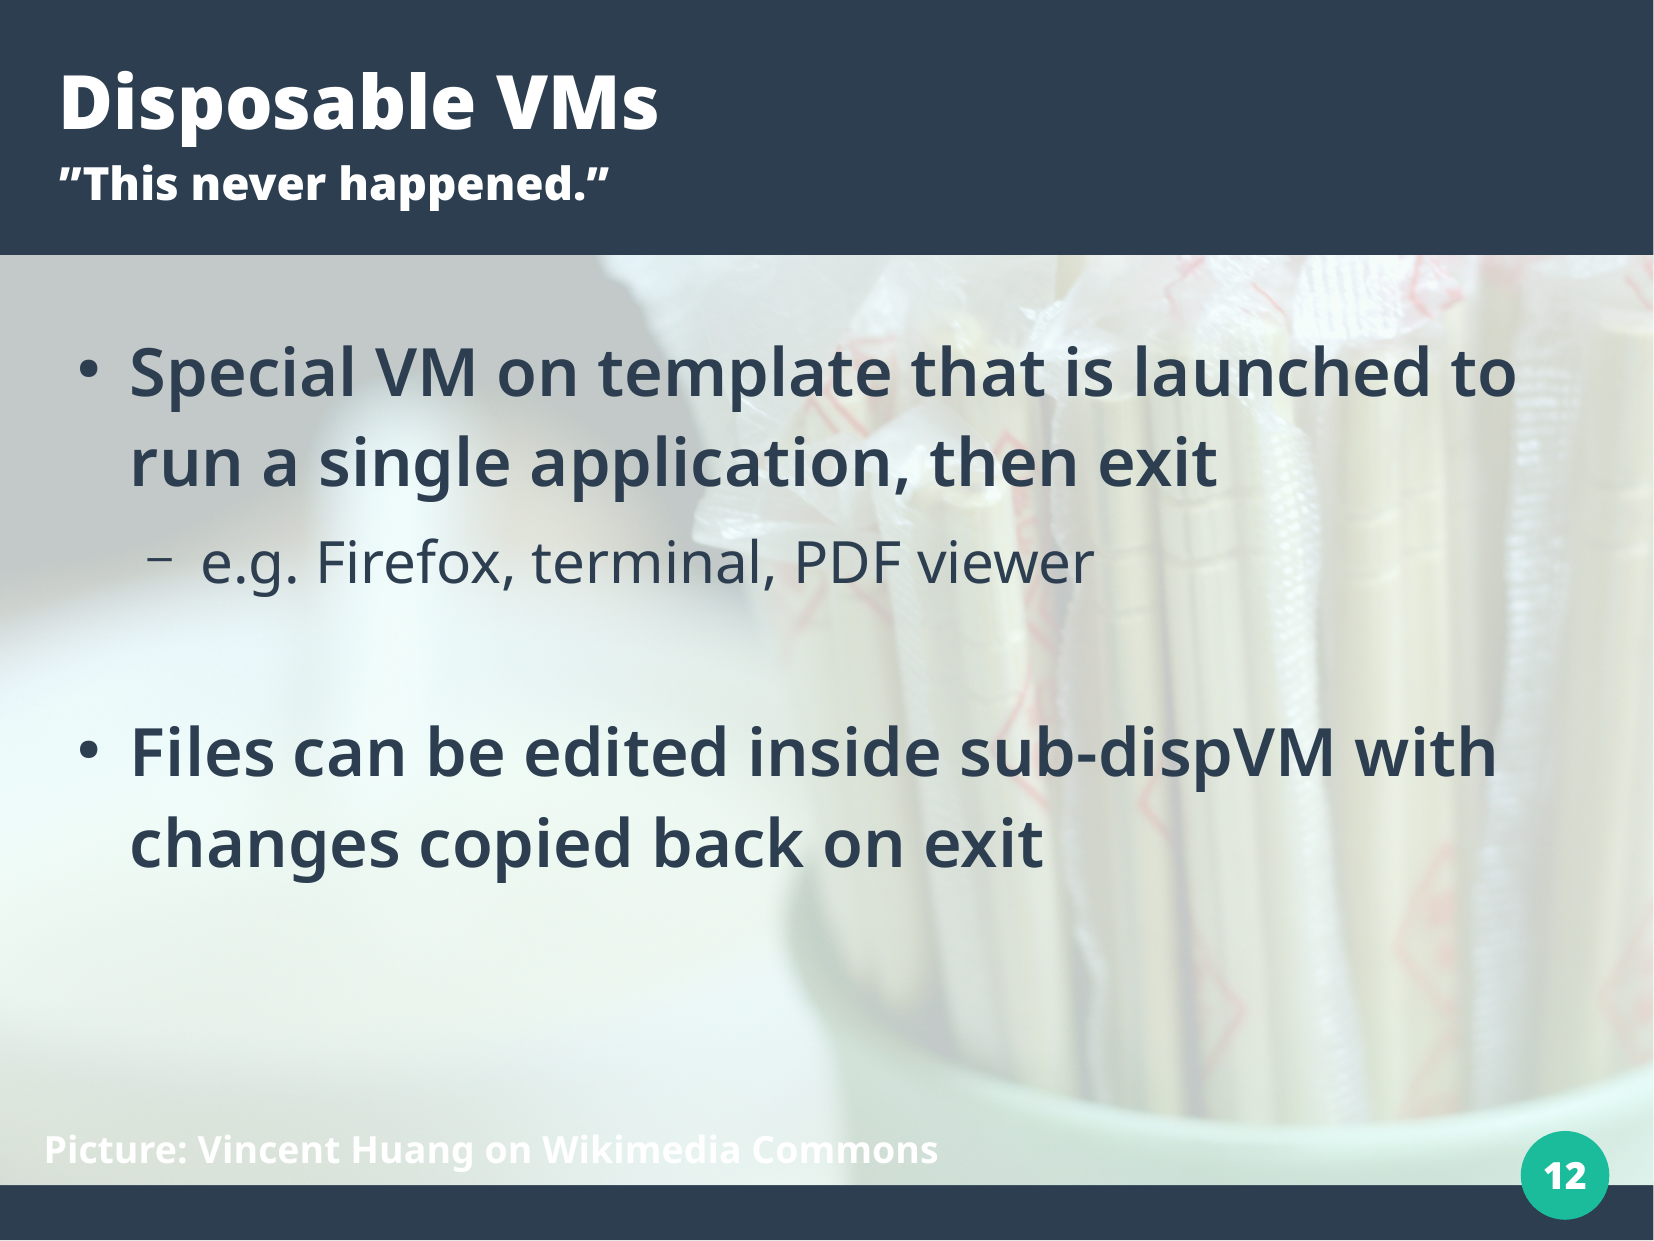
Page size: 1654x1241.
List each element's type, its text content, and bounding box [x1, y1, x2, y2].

text_box <number> [1505, 1116, 1625, 1235]
text_box [1037, 1152, 1505, 1186]
text_box Picture: Vincent Huang on Wikimedia Commons [28, 1115, 1037, 1226]
list Special VM on template that is launched to run a single application, then exit e.g. Firefox, terminal, PDF viewer Files can be edited inside sub-dispVM with changes copied back on exit [59, 324, 1595, 1152]
title Disposable VMs ”This never happened.” [59, 49, 1595, 207]
text_box [0, 255, 1654, 1186]
